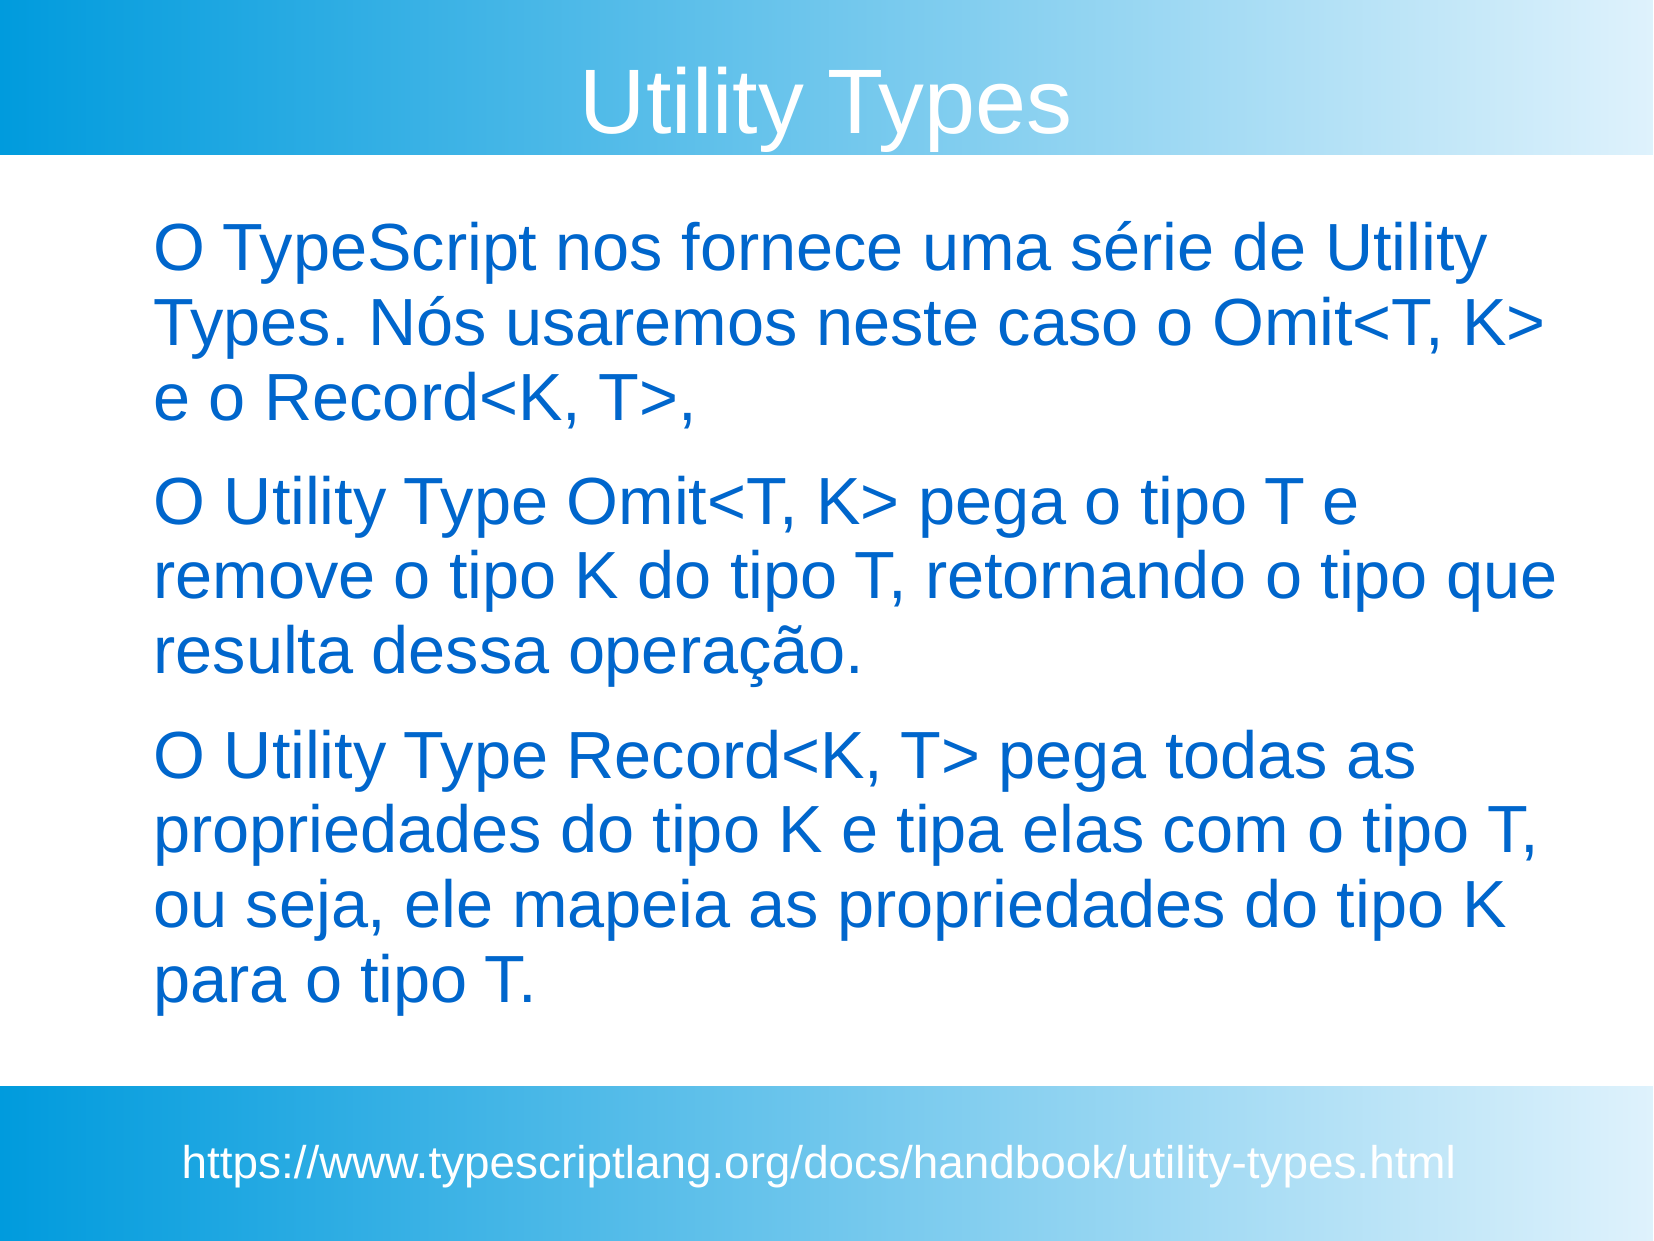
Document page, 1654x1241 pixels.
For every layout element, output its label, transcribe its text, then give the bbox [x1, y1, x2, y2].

list O TypeScript nos fornece uma série de Utility Types. Nós usaremos neste caso o Omit<T, K> e o Record<K, T>, O Utility Type Omit<T, K> pega o tipo T e remove o tipo K do tipo T, retornando o tipo que resulta dessa operação. O Utility Type Record<K, T> pega todas as propriedades do tipo K e tipa elas com o tipo T, ou seja, ele mapeia as propriedades do tipo K para o tipo T. [82, 210, 1571, 1021]
title https://www.typescriptlang.org/docs/handbook/utility-types.html [75, 1110, 1564, 1215]
title Utility Types [82, 49, 1571, 155]
